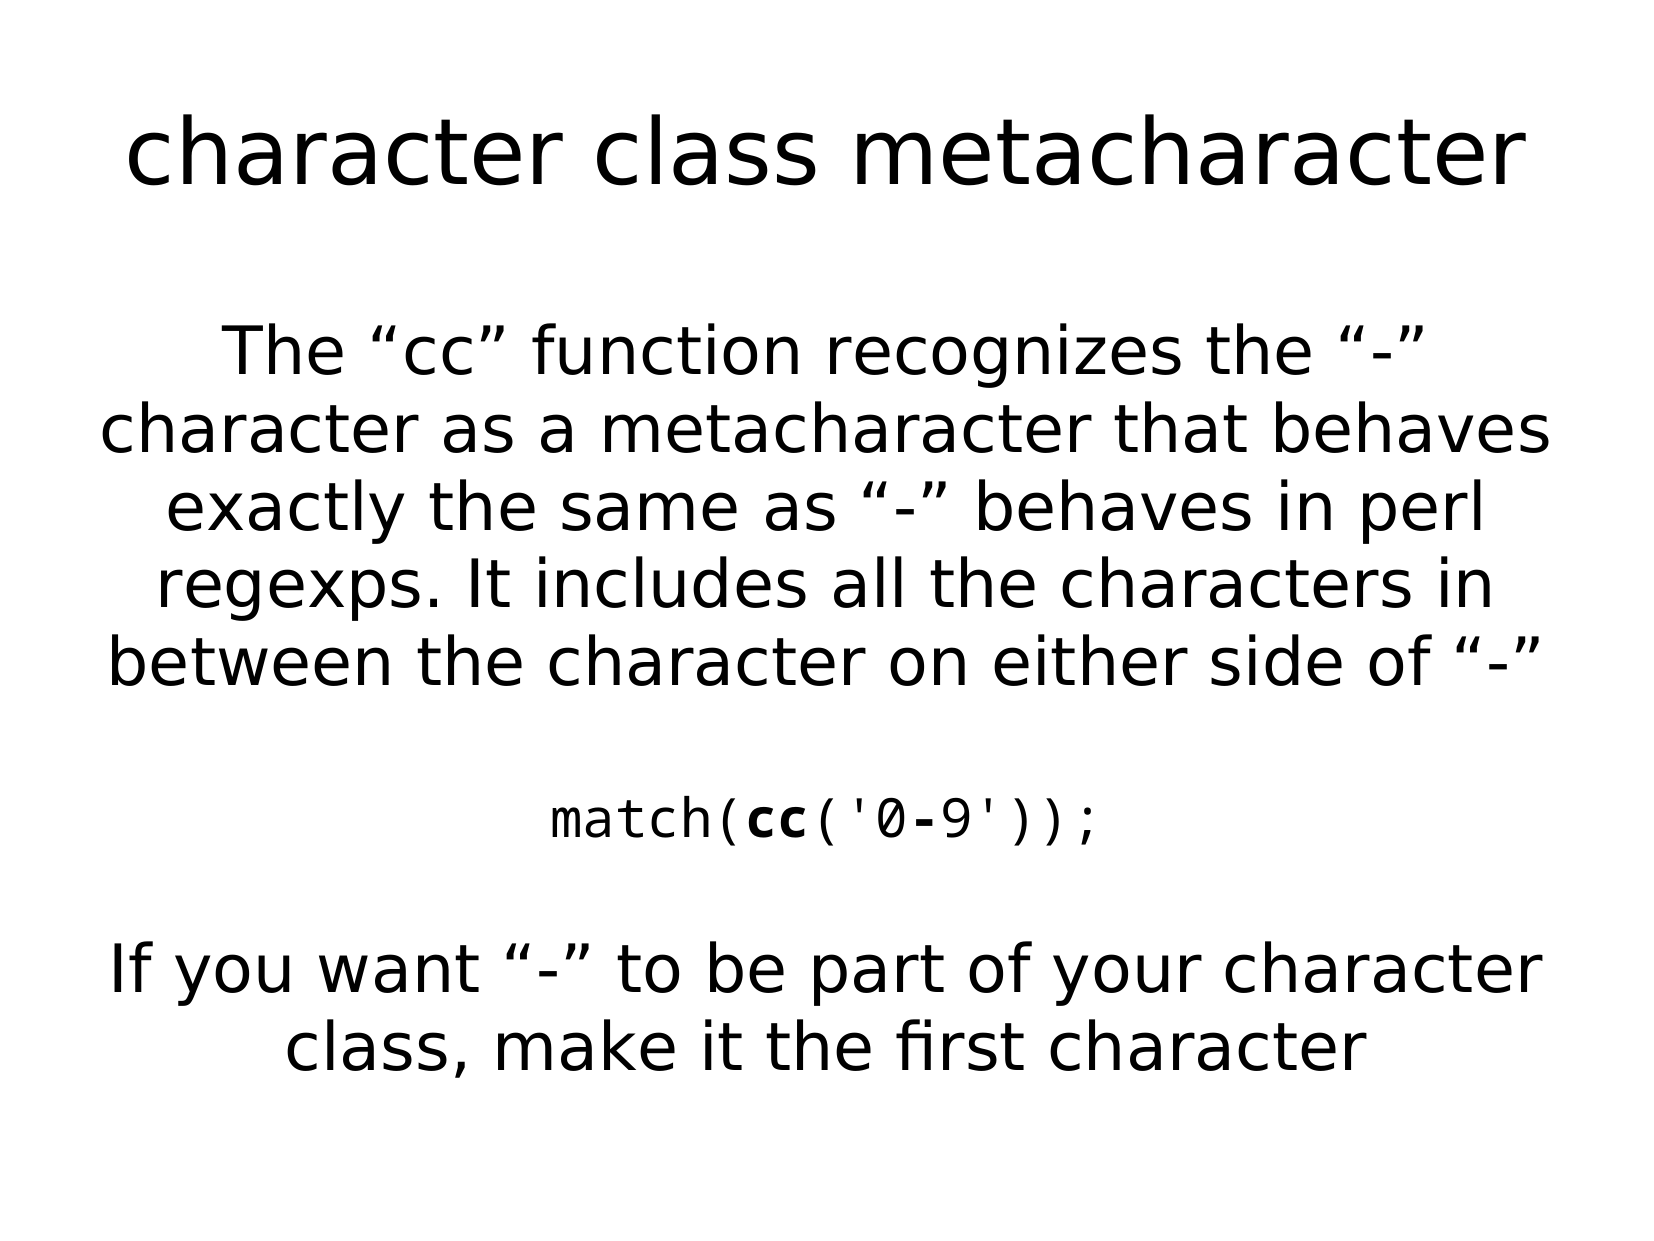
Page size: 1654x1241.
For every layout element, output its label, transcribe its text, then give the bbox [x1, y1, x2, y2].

subtitle The “cc” function recognizes the “-” character as a metacharacter that behaves exactly the same as “-” behaves in perl regexps. It includes all the characters in between the character on either side of “-” match(cc('0-9')); If you want “-” to be part of your character class, make it the first character [82, 290, 1571, 1109]
title character class metacharacter [82, 49, 1571, 257]
